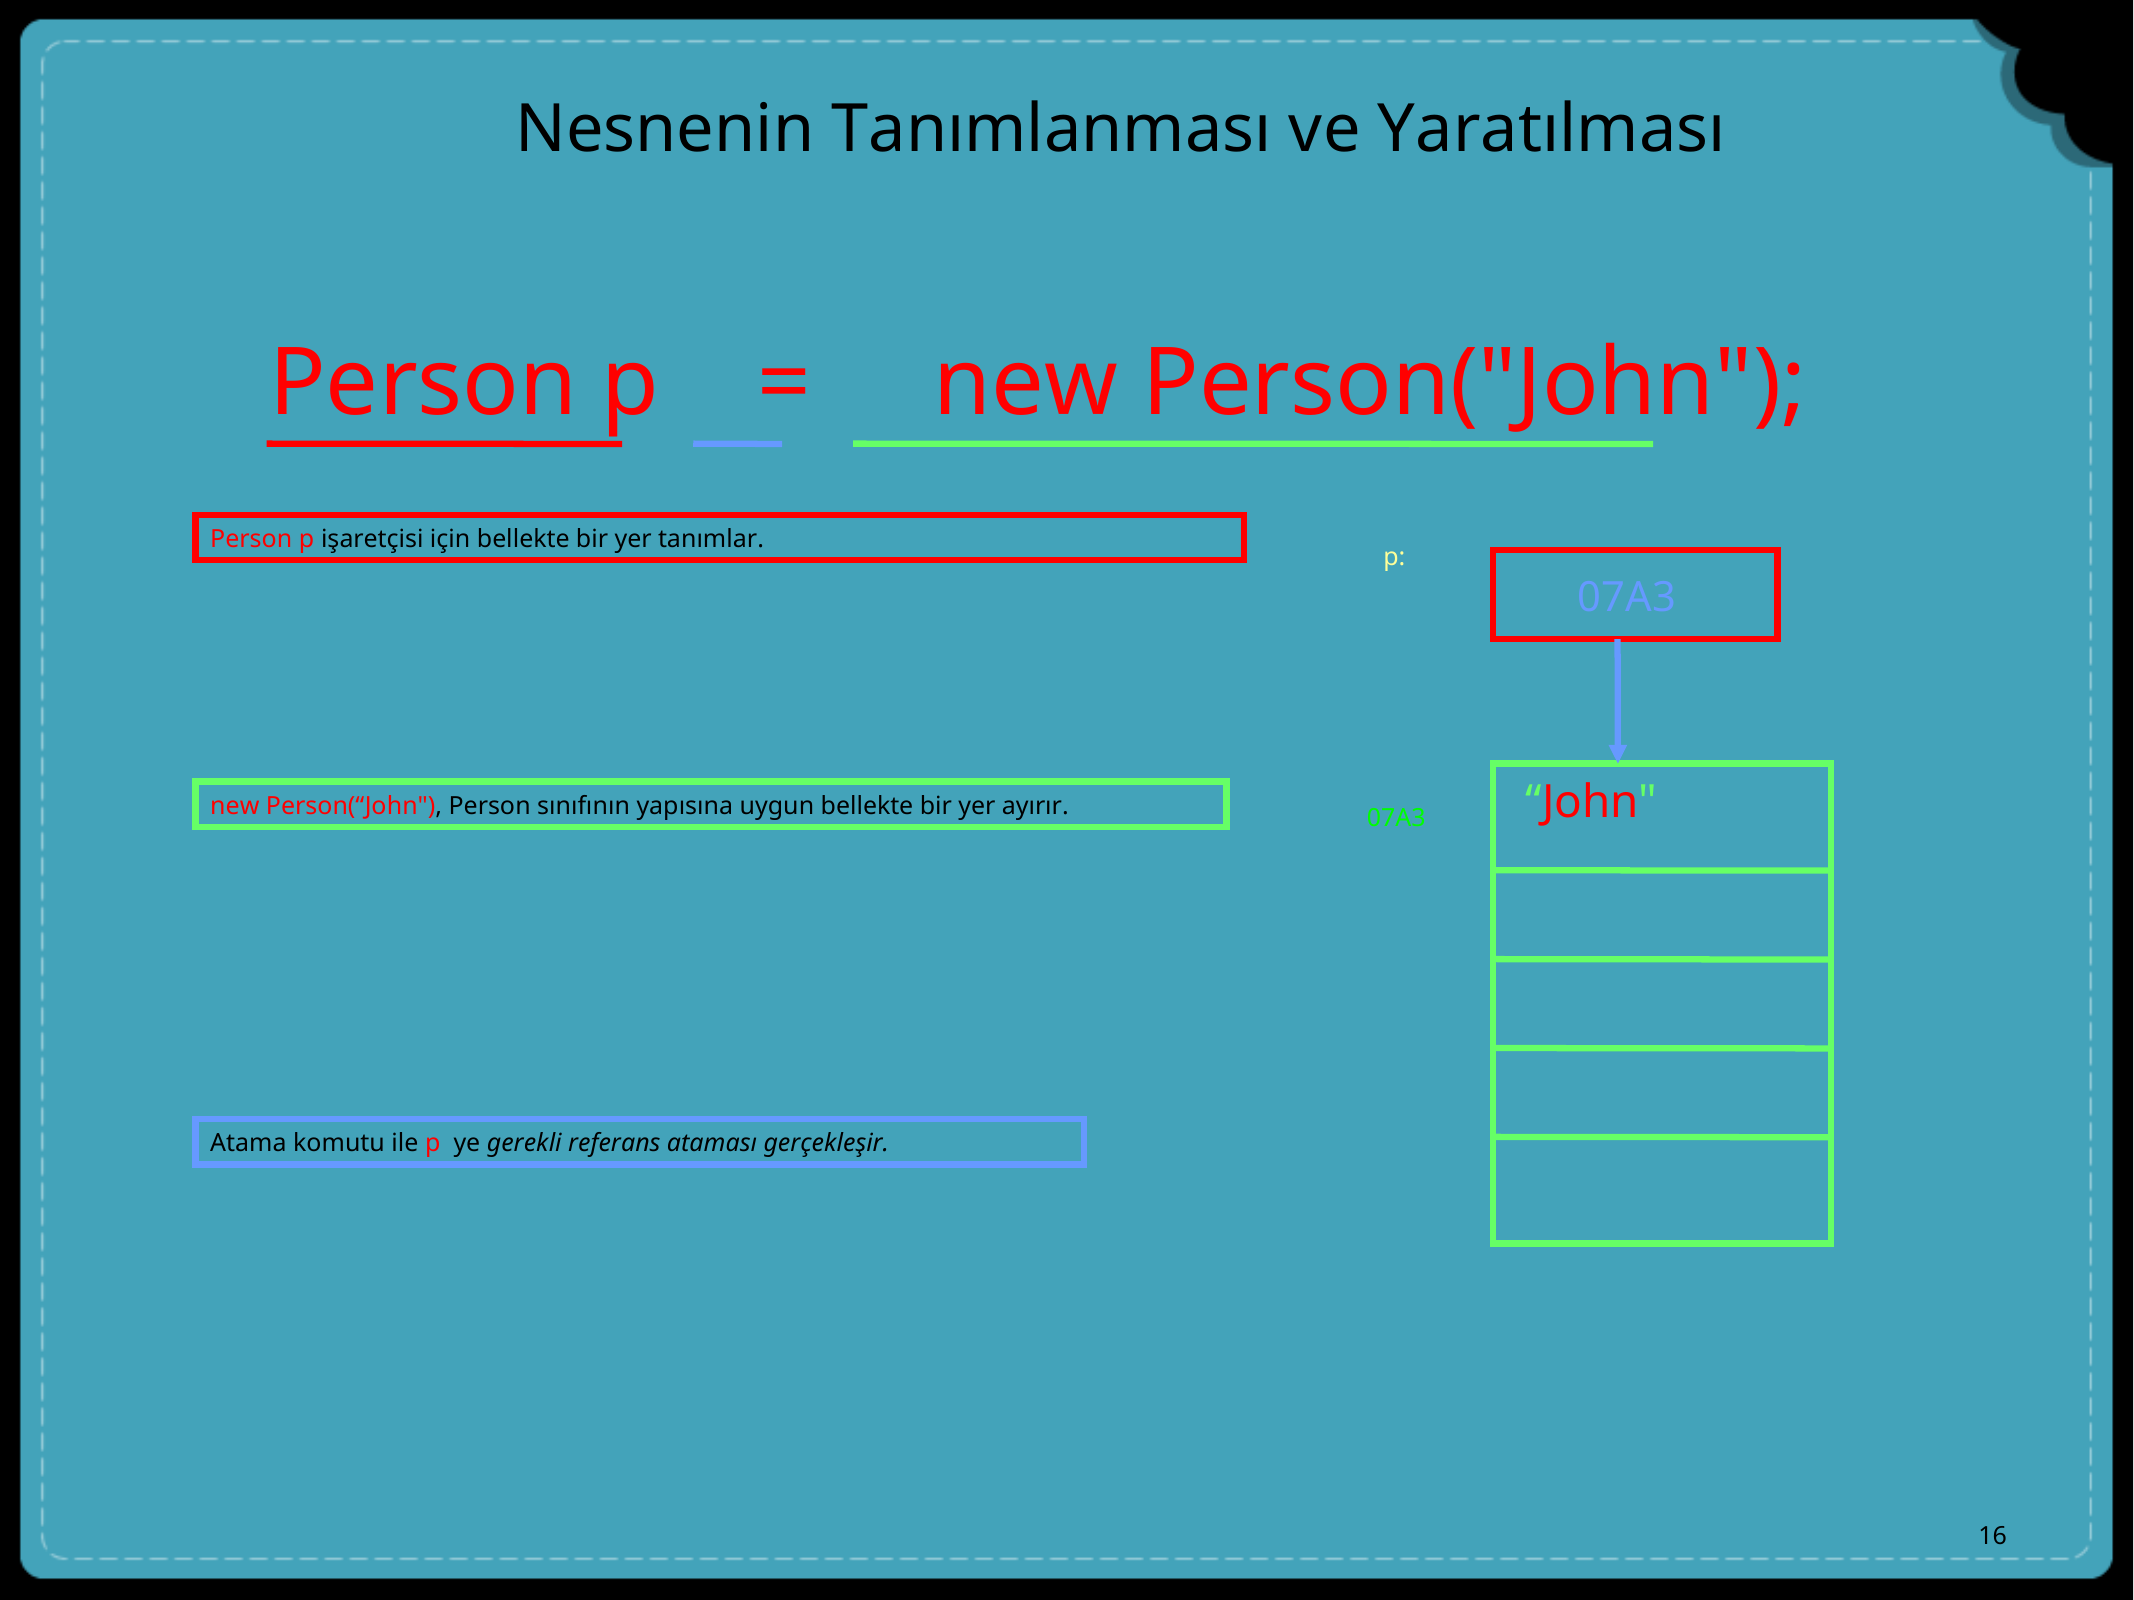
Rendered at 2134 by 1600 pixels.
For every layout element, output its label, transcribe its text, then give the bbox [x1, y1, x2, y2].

text_box 07A3 [1352, 794, 1441, 840]
list Person p = new Person("John"); [92, 312, 1906, 443]
text_box Person p işaretçisi için bellekte bir yer tanımlar. [195, 514, 1245, 561]
picture [0, 0, 2134, 1600]
text_box p: [1368, 532, 1494, 578]
text_box Atama komutu ile p ye gerekli referans ataması gerçekleşir. [195, 1119, 1085, 1165]
text_box “John" [1510, 763, 1796, 835]
text_box new Person(“John"), Person sınıfının yapısına uygun bellekte bir yer ayırır. [195, 781, 1227, 827]
title Nesnenin Tanımlanması ve Yaratılması [109, 77, 2133, 370]
text_box 07A3 [1528, 561, 1726, 628]
